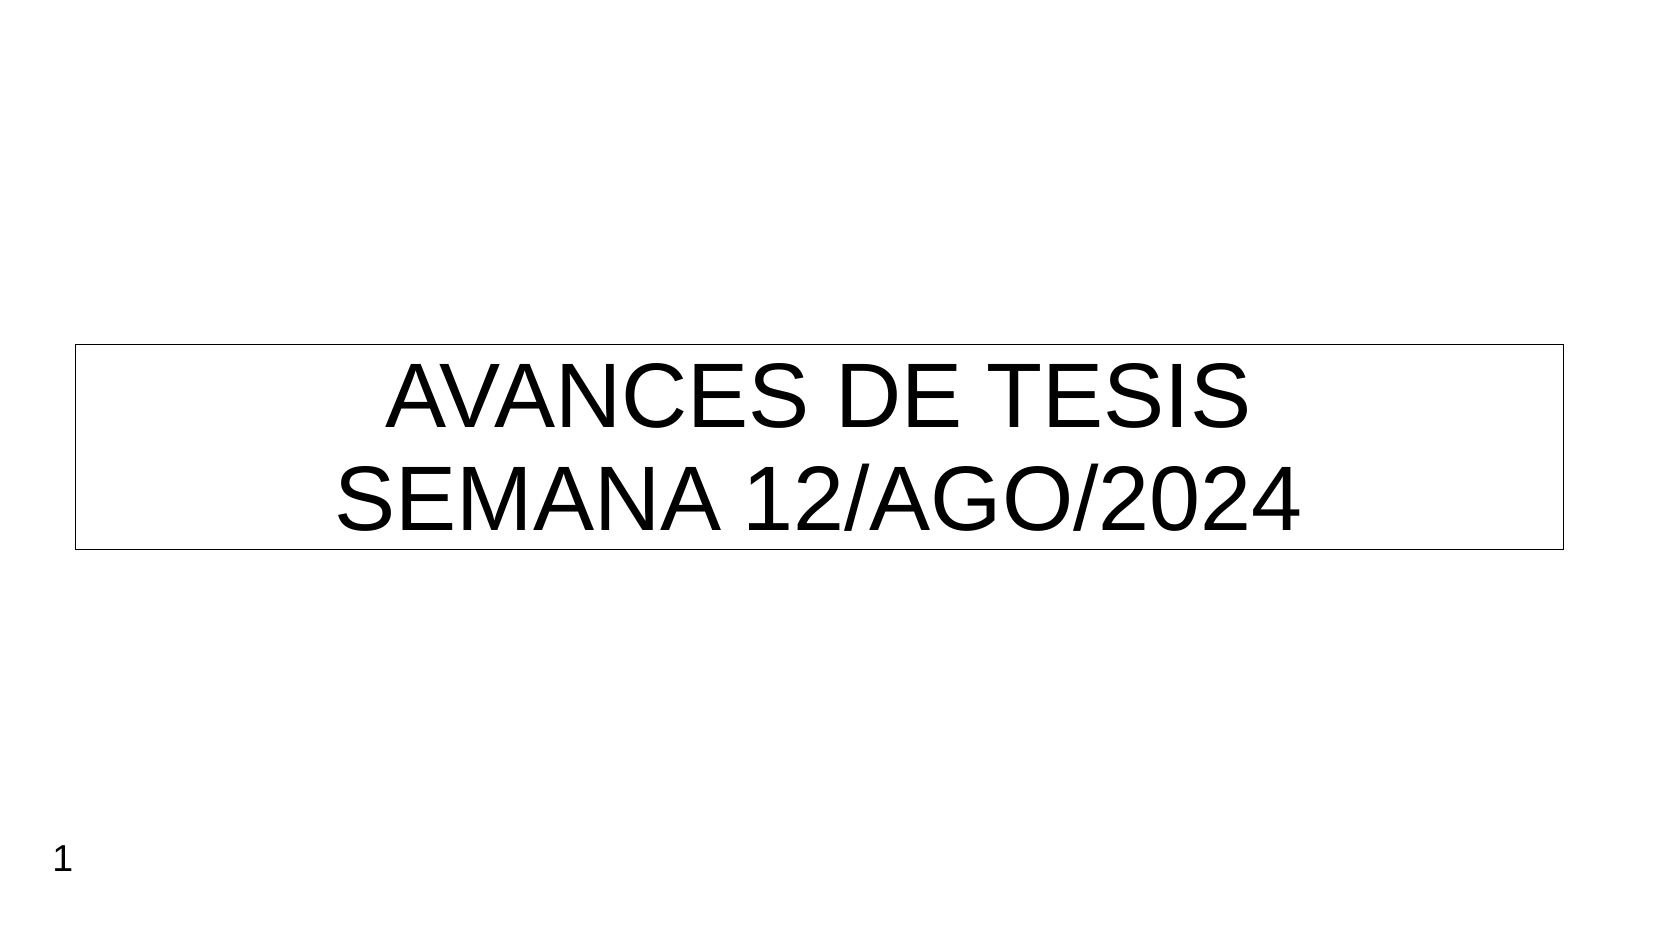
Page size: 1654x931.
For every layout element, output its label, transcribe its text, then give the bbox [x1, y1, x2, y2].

text_box <number> [37, 829, 667, 901]
title AVANCES DE TESIS SEMANA 12/AGO/2024 [75, 344, 1564, 550]
